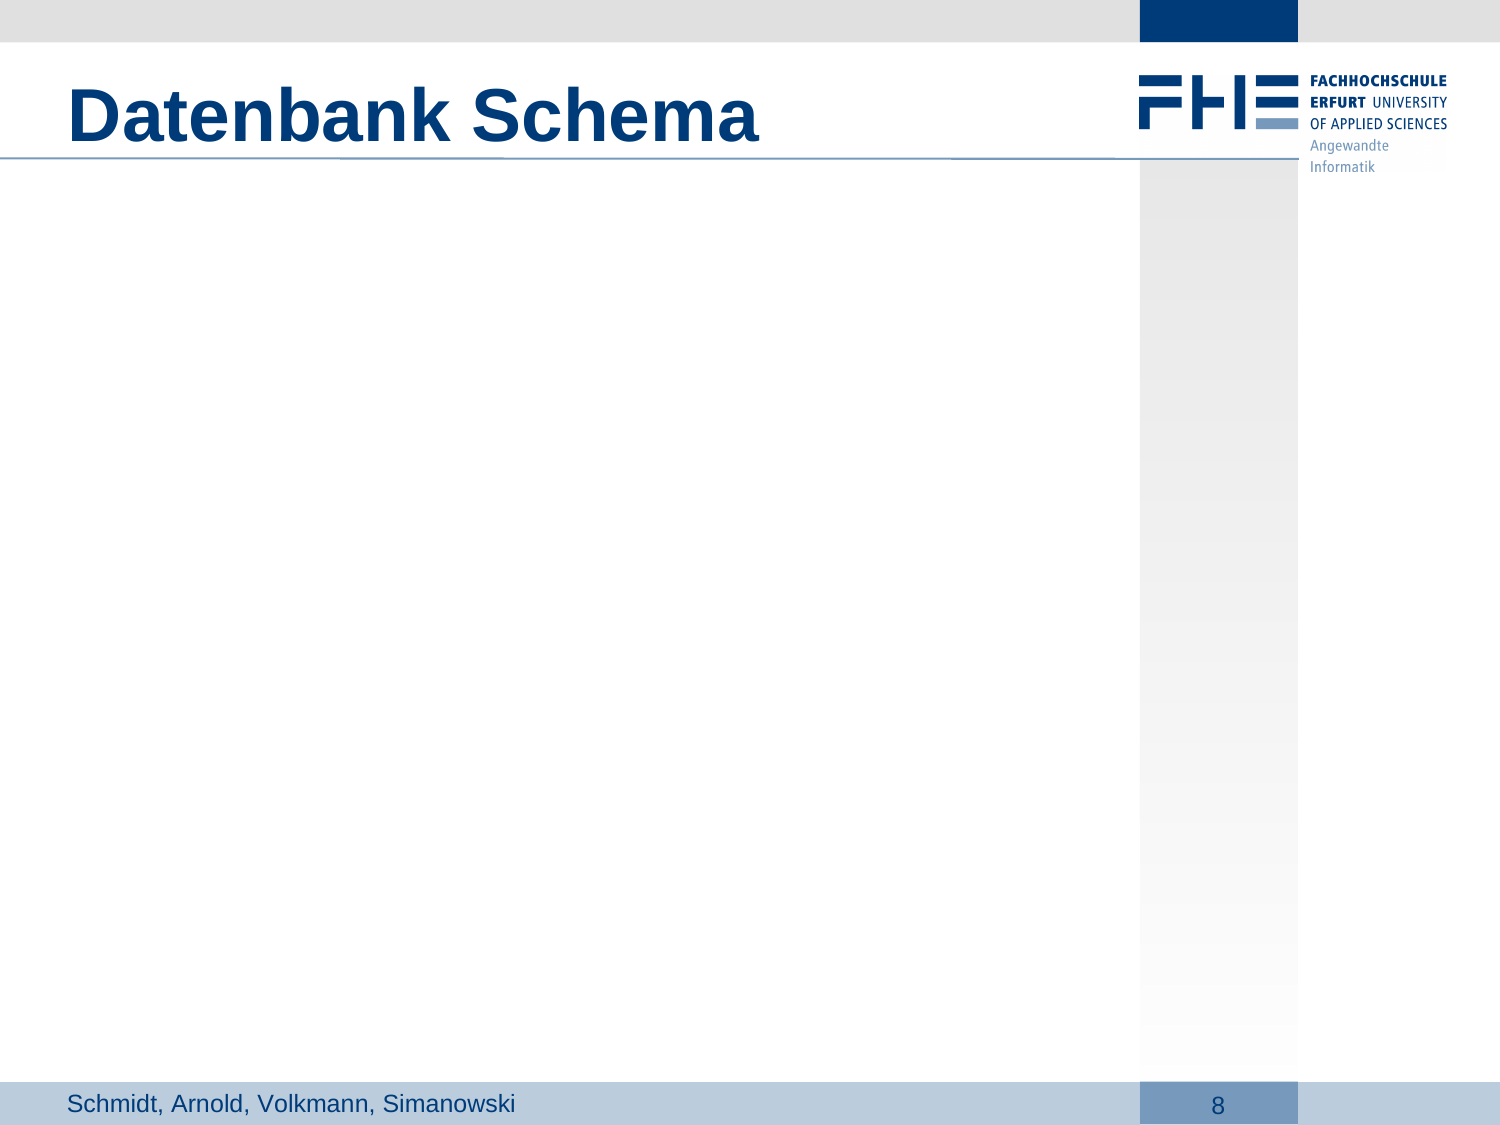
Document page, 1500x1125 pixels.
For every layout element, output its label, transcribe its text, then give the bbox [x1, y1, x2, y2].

title Datenbank Schema [53, 58, 1140, 142]
picture [1139, 75, 1447, 172]
